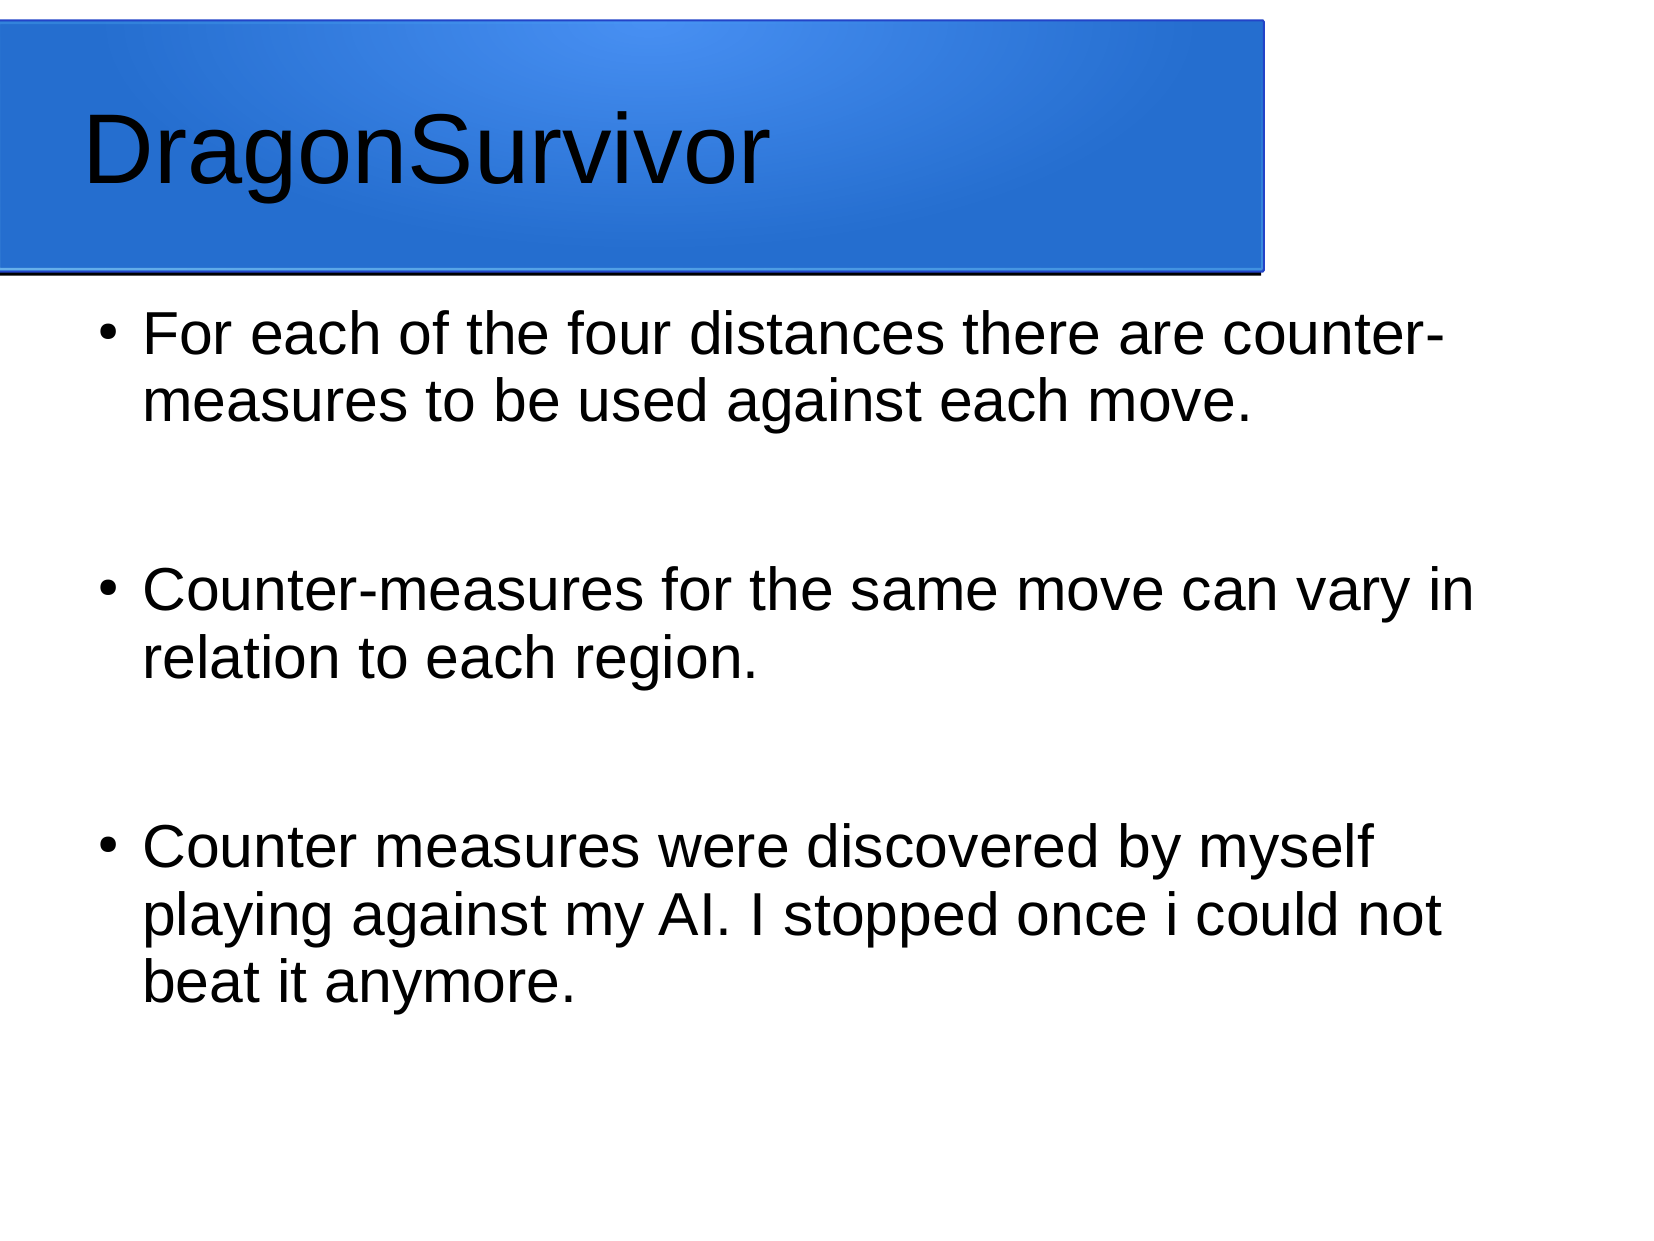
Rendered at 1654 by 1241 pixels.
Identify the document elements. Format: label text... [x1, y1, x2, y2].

title DragonSurvivor [82, 47, 1235, 252]
list For each of the four distances there are counter-measures to be used against each move. Counter-measures for the same move can vary in relation to each region. Counter measures were discovered by myself playing against my AI. I stopped once i could not beat it anymore. [82, 299, 1571, 1019]
